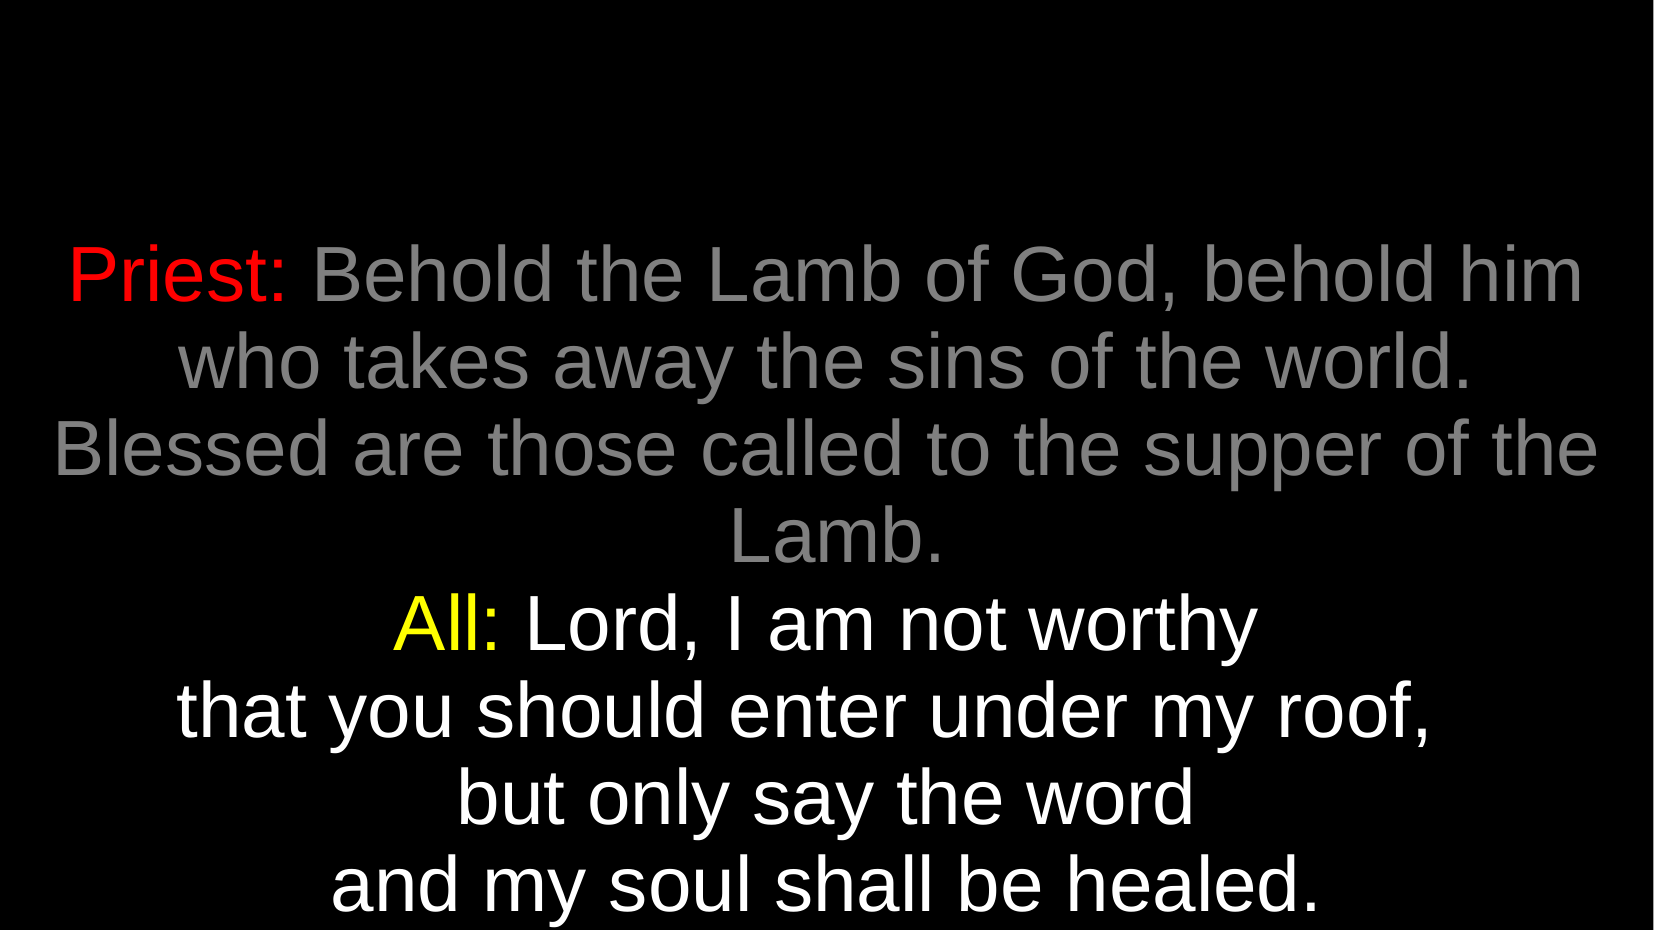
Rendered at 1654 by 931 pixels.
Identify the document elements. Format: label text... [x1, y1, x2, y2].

list Priest: Behold the Lamb of God, behold him who takes away the sins of the world. Blessed are those called to the supper of the Lamb. All: Lord, I am not worthy that you should enter under my roof, but only say the word and my soul shall be healed. [0, 230, 1654, 931]
